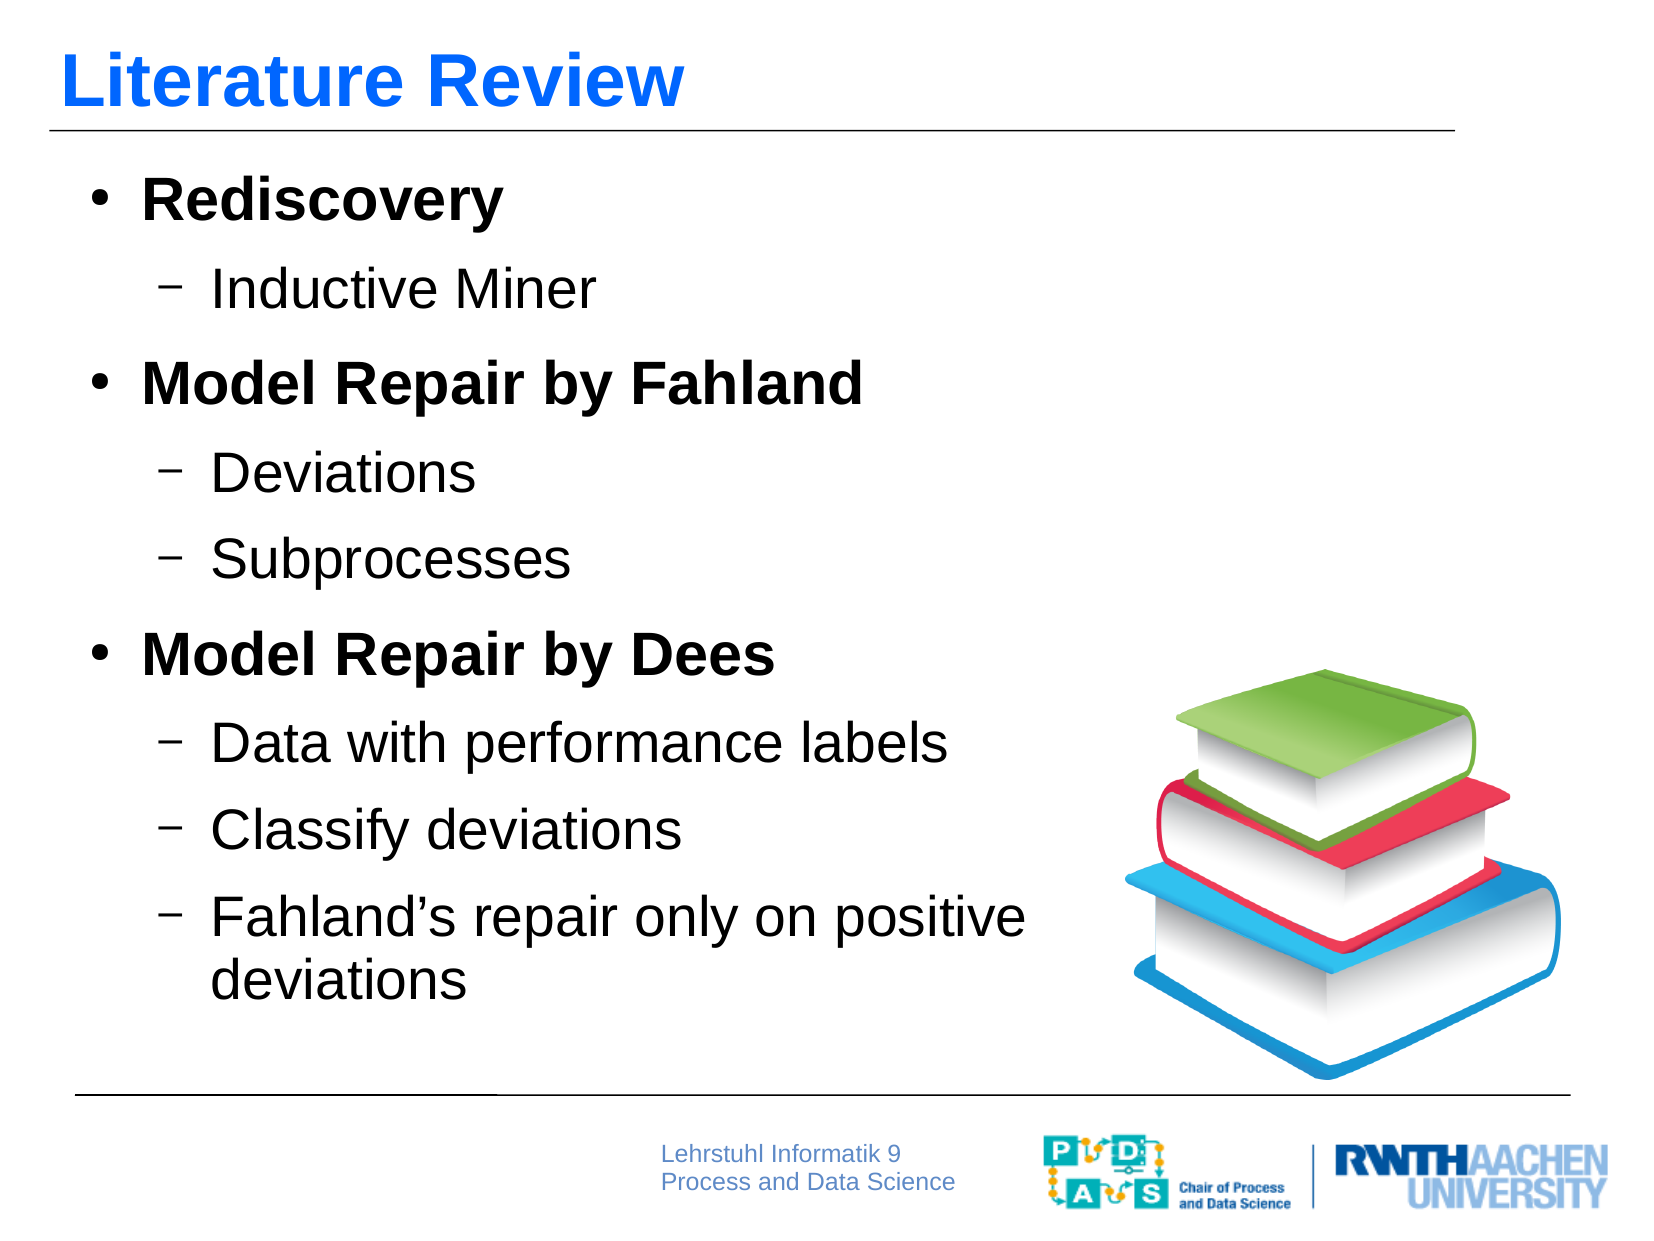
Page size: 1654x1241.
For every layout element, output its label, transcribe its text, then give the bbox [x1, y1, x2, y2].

title Literature Review [60, 30, 1549, 131]
list Rediscovery Inductive Miner Model Repair by Fahland Deviations Subprocesses Model Repair by Dees Data with performance labels Classify deviations Fahland’s repair only on positive deviations [71, 165, 1126, 1021]
picture [1005, 1090, 1647, 1241]
picture [1125, 669, 1561, 1081]
